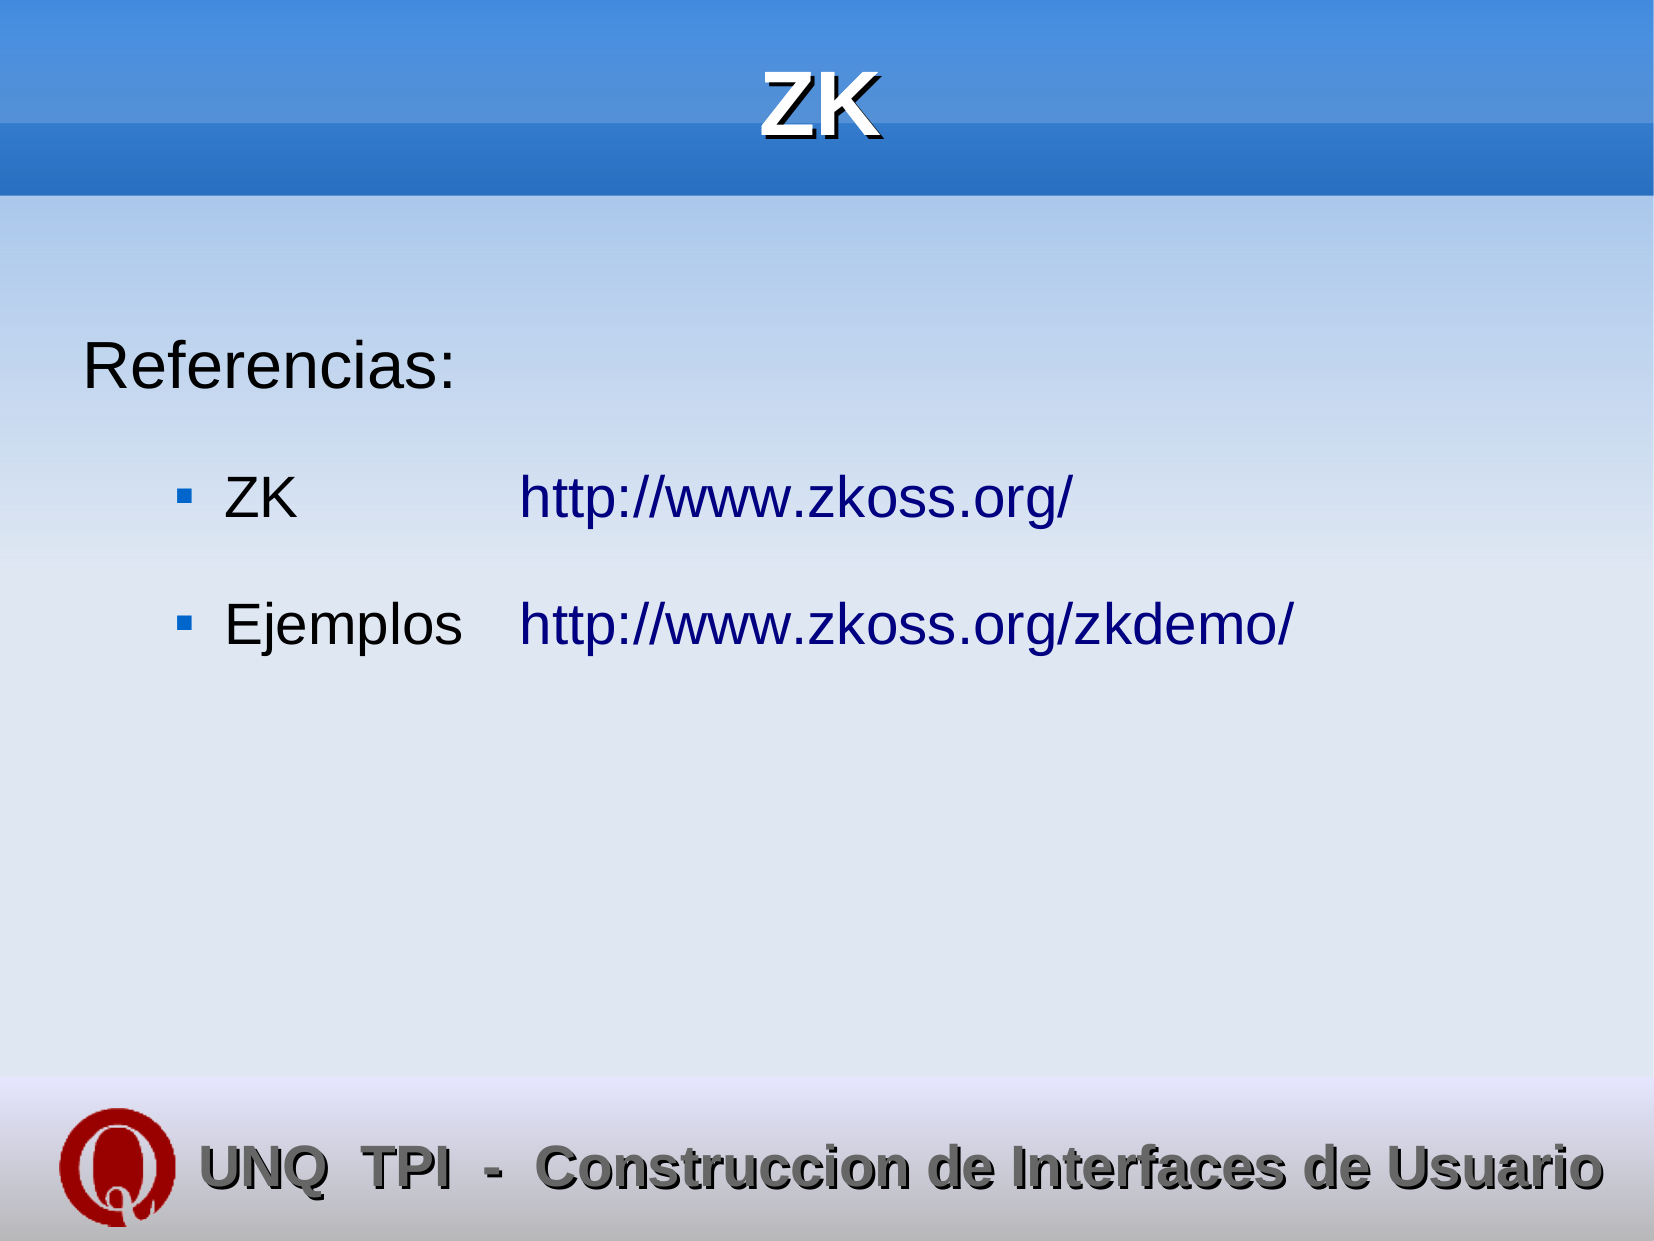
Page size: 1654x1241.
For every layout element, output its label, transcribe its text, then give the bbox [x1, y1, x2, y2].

picture [59, 1108, 178, 1227]
title ZK [76, 0, 1566, 208]
title UNQ TPI - Construccion de Interfaces de Usuario [0, 1077, 1654, 1241]
picture [0, 0, 1654, 1077]
list Referencias: ZK http://www.zkoss.org/ Ejemplos http://www.zkoss.org/zkdemo/ [82, 290, 1571, 1077]
